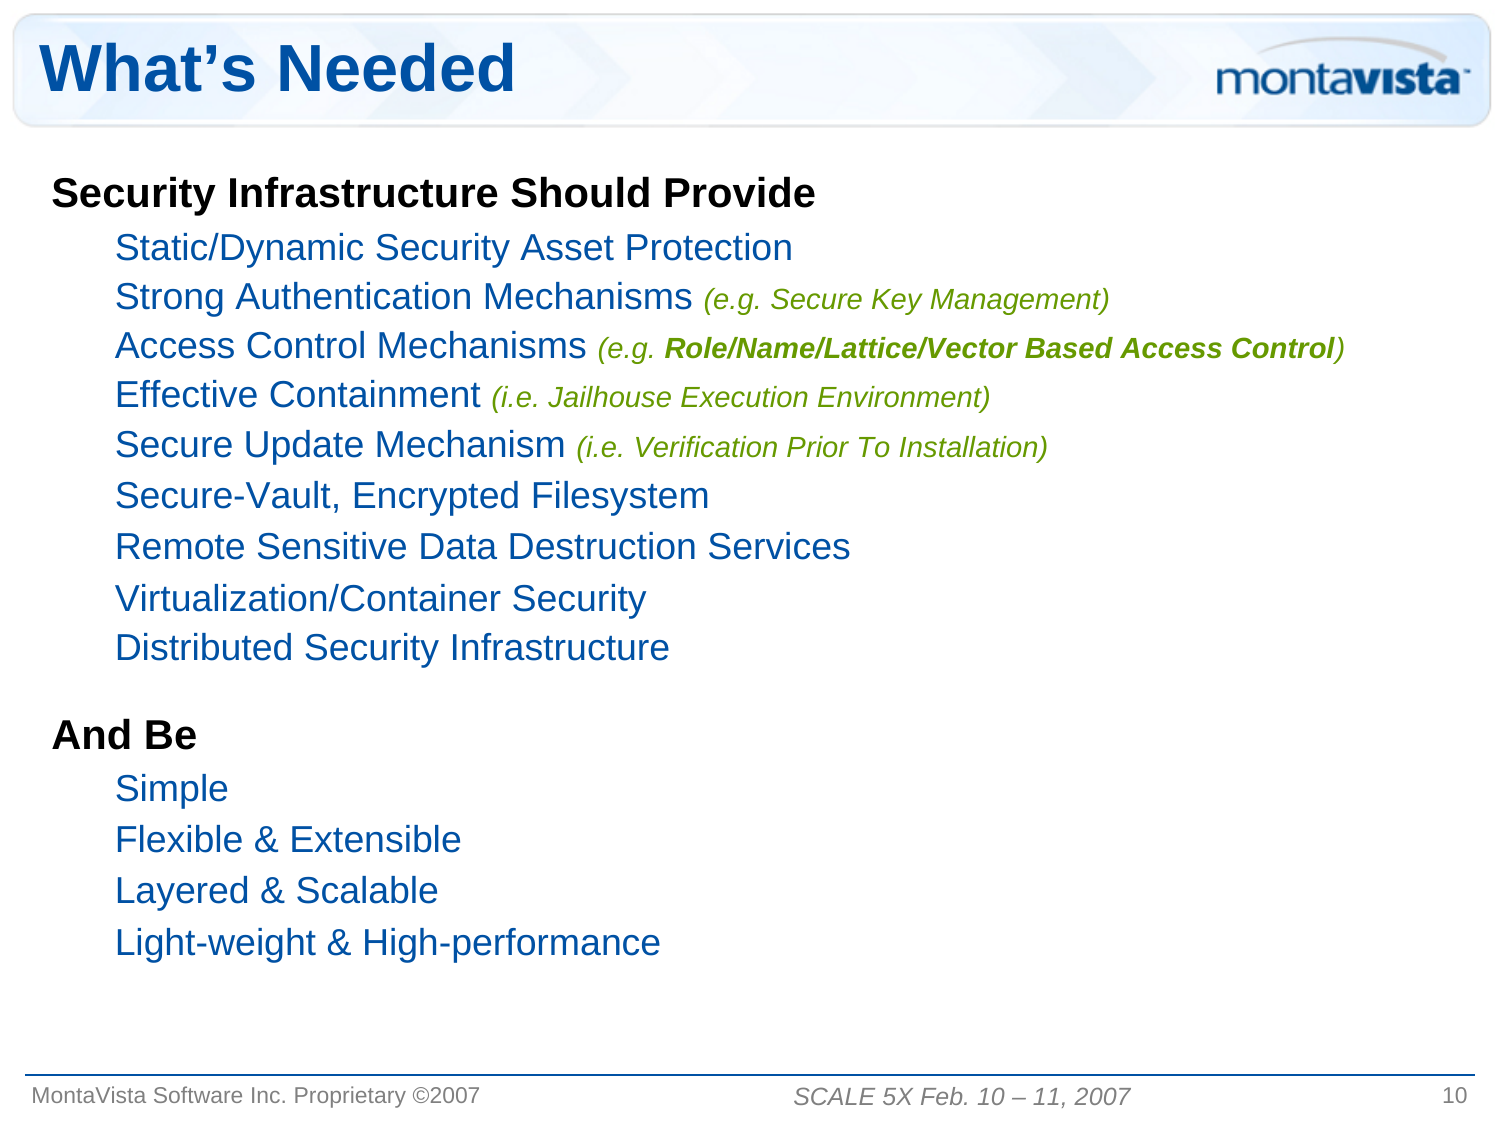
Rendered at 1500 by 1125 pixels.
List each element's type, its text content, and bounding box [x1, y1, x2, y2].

title What’s Needed [24, 12, 1200, 126]
list Security Infrastructure Should Provide Static/Dynamic Security Asset Protection Strong Authentication Mechanisms (e.g. Secure Key Management) Access Control Mechanisms (e.g. Role/Name/Lattice/Vector Based Access Control) Effective Containment (i.e. Jailhouse Execution Environment) Secure Update Mechanism (i.e. Verification Prior To Installation) Secure-Vault, Encrypted Filesystem Remote Sensitive Data Destruction Services Virtualization/Container Security Distributed Security Infrastructure And Be Simple Flexible & Extensible Layered & Scalable Light-weight & High-performance [24, 162, 1476, 1038]
